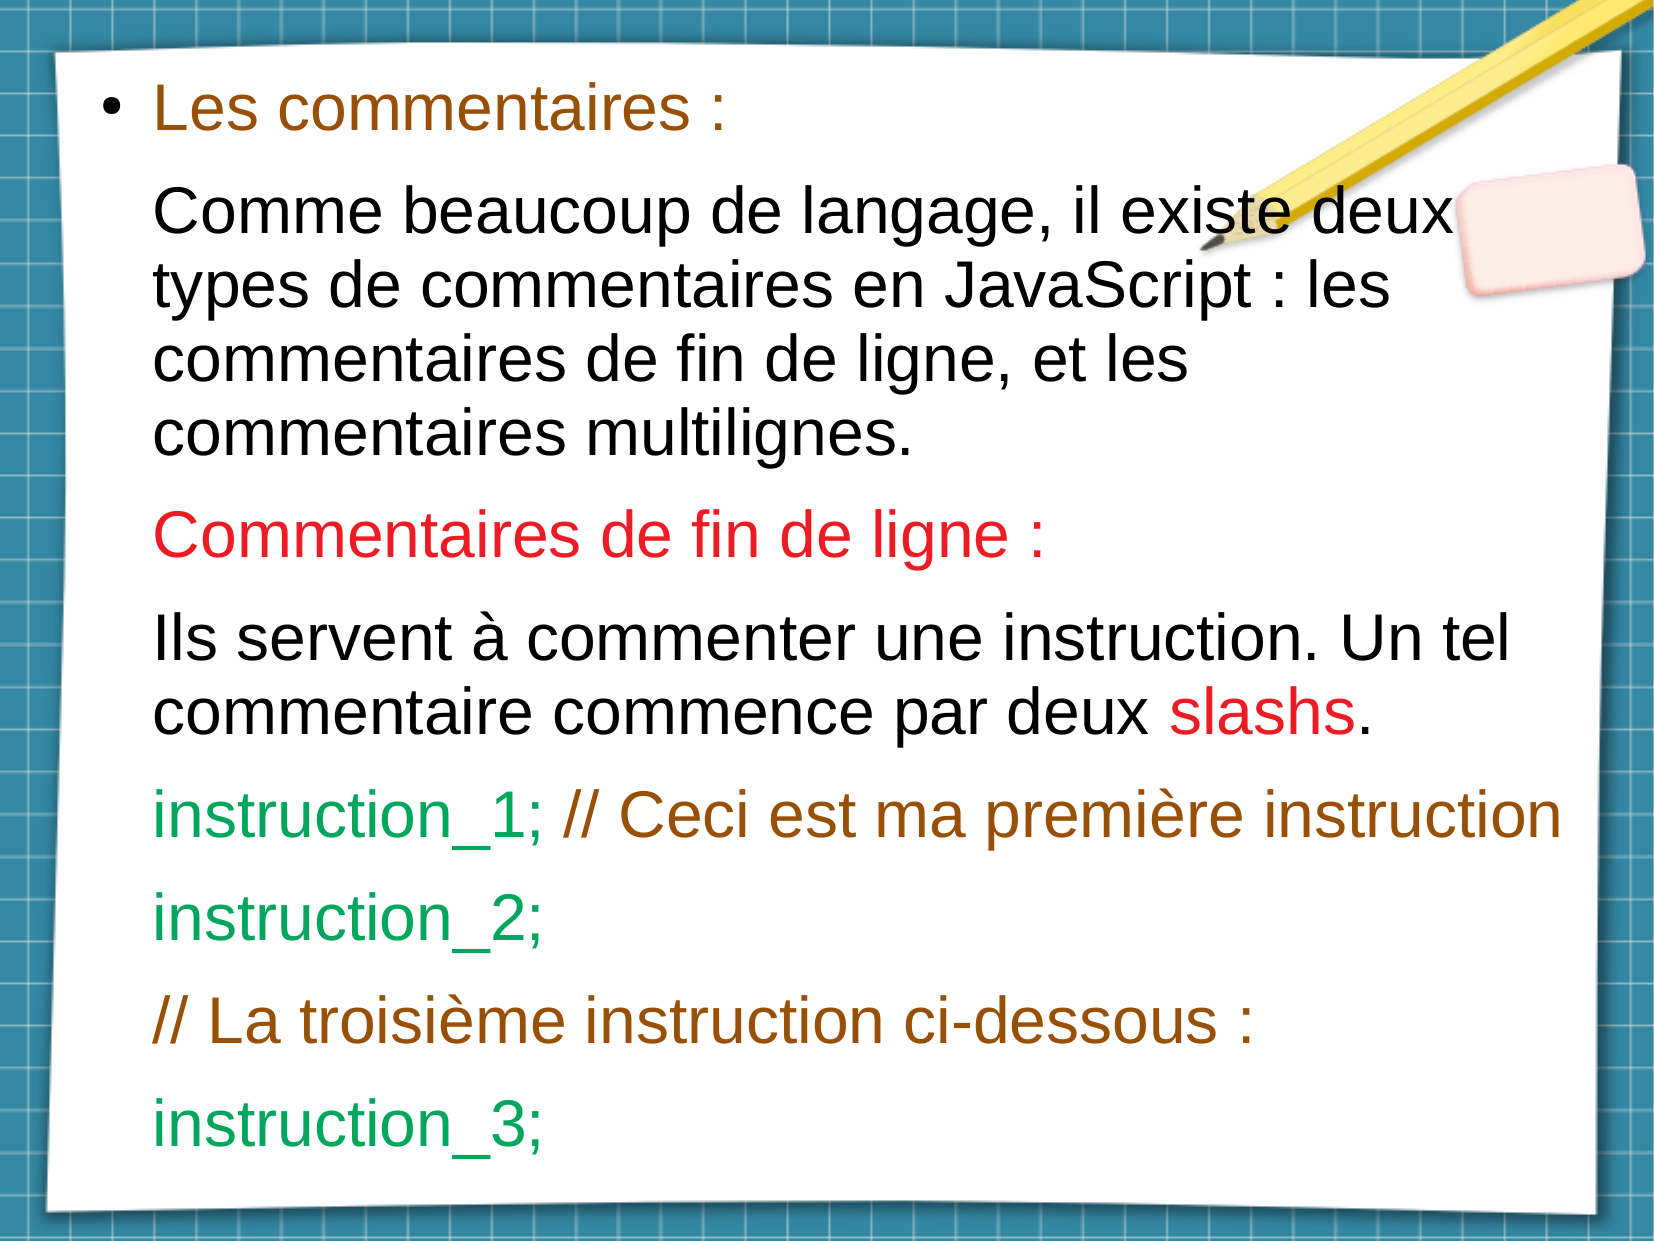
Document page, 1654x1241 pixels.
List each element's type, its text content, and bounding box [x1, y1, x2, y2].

list Les commentaires : Comme beaucoup de langage, il existe deux types de commentaires en JavaScript : les commentaires de fin de ligne, et les commentaires multilignes. Commentaires de fin de ligne : Ils servent à commenter une instruction. Un tel commentaire commence par deux slashs. instruction_1; // Ceci est ma première instruction instruction_2; // La troisième instruction ci-dessous : instruction_3; [82, 70, 1571, 1170]
picture [0, 0, 1654, 1241]
